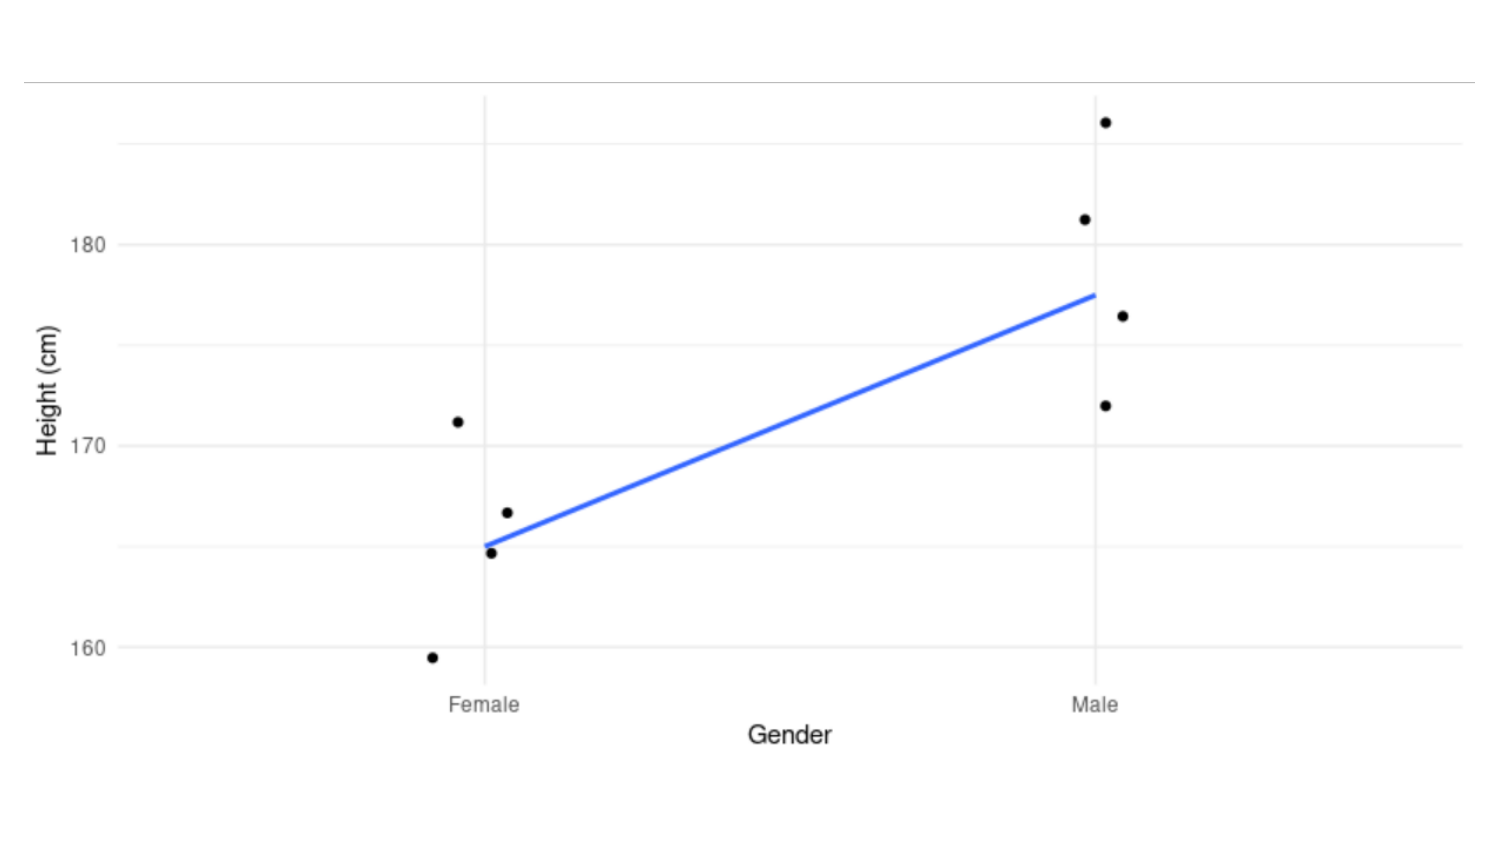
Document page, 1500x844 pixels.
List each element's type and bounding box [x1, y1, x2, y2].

picture [24, 82, 1475, 762]
